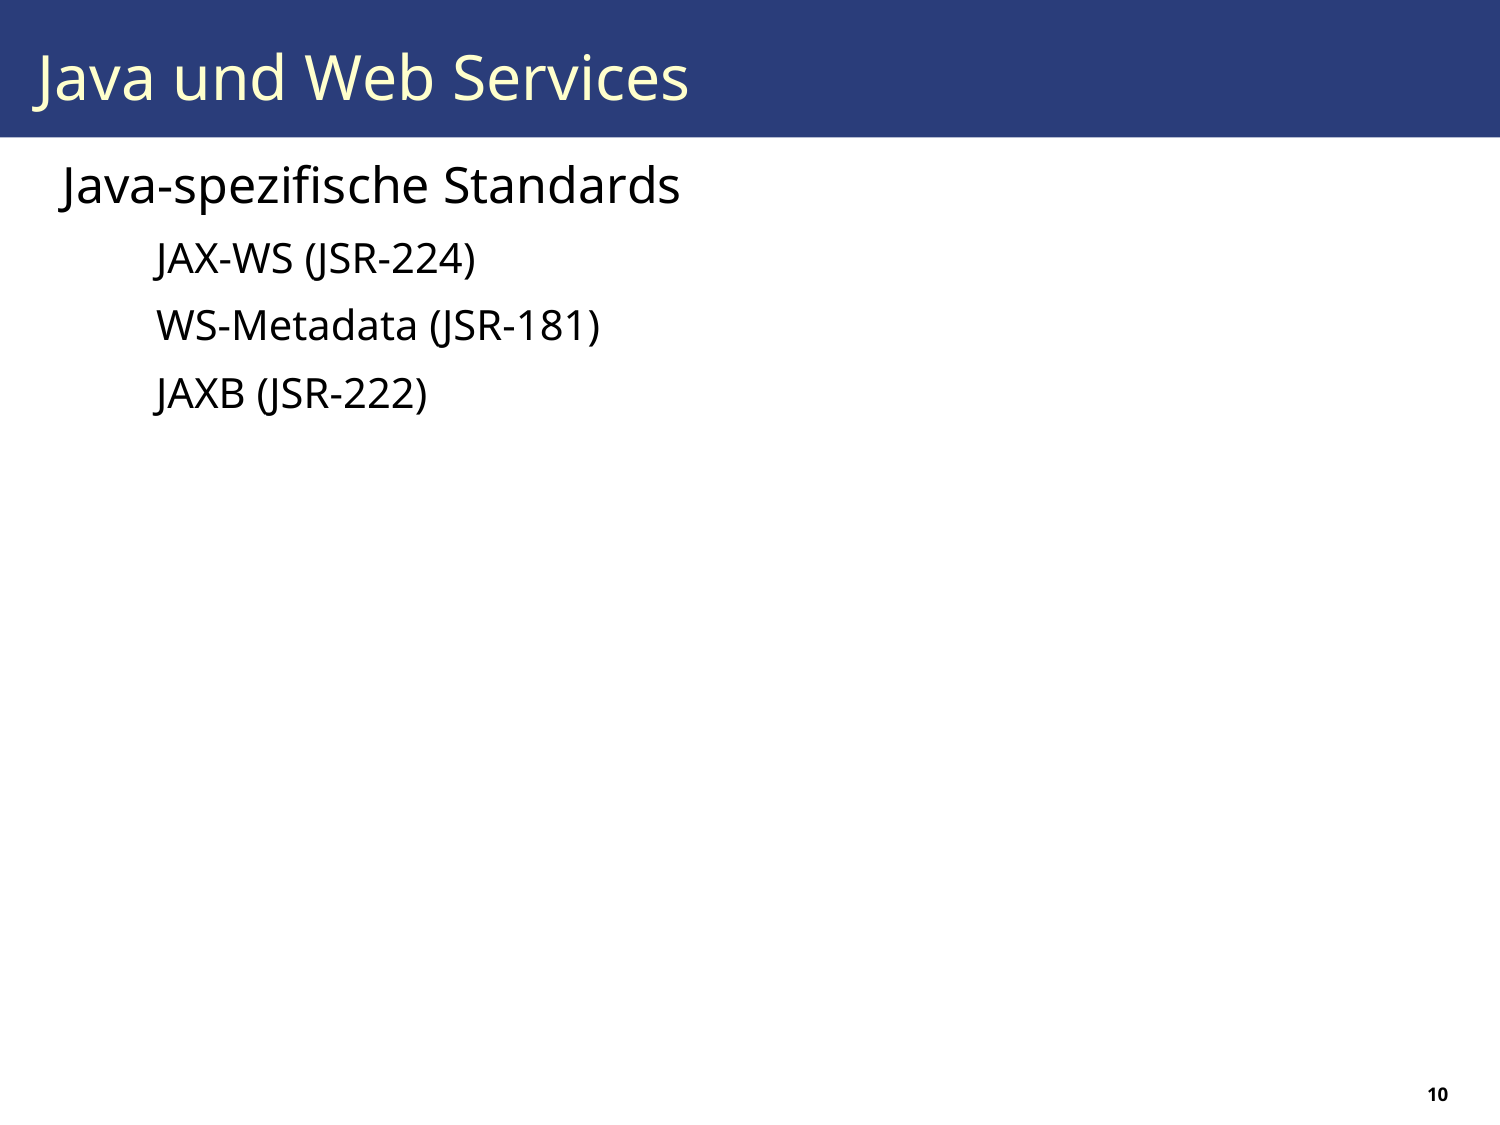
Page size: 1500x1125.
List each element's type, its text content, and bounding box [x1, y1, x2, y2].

text_box <Nummer> [1412, 1077, 1500, 1117]
list Java-spezifische Standards JAX-WS (JSR-224) WS-Metadata (JSR-181) JAXB (JSR-222) [62, 149, 1449, 1072]
text_box Java und Web Services [37, 0, 1476, 151]
